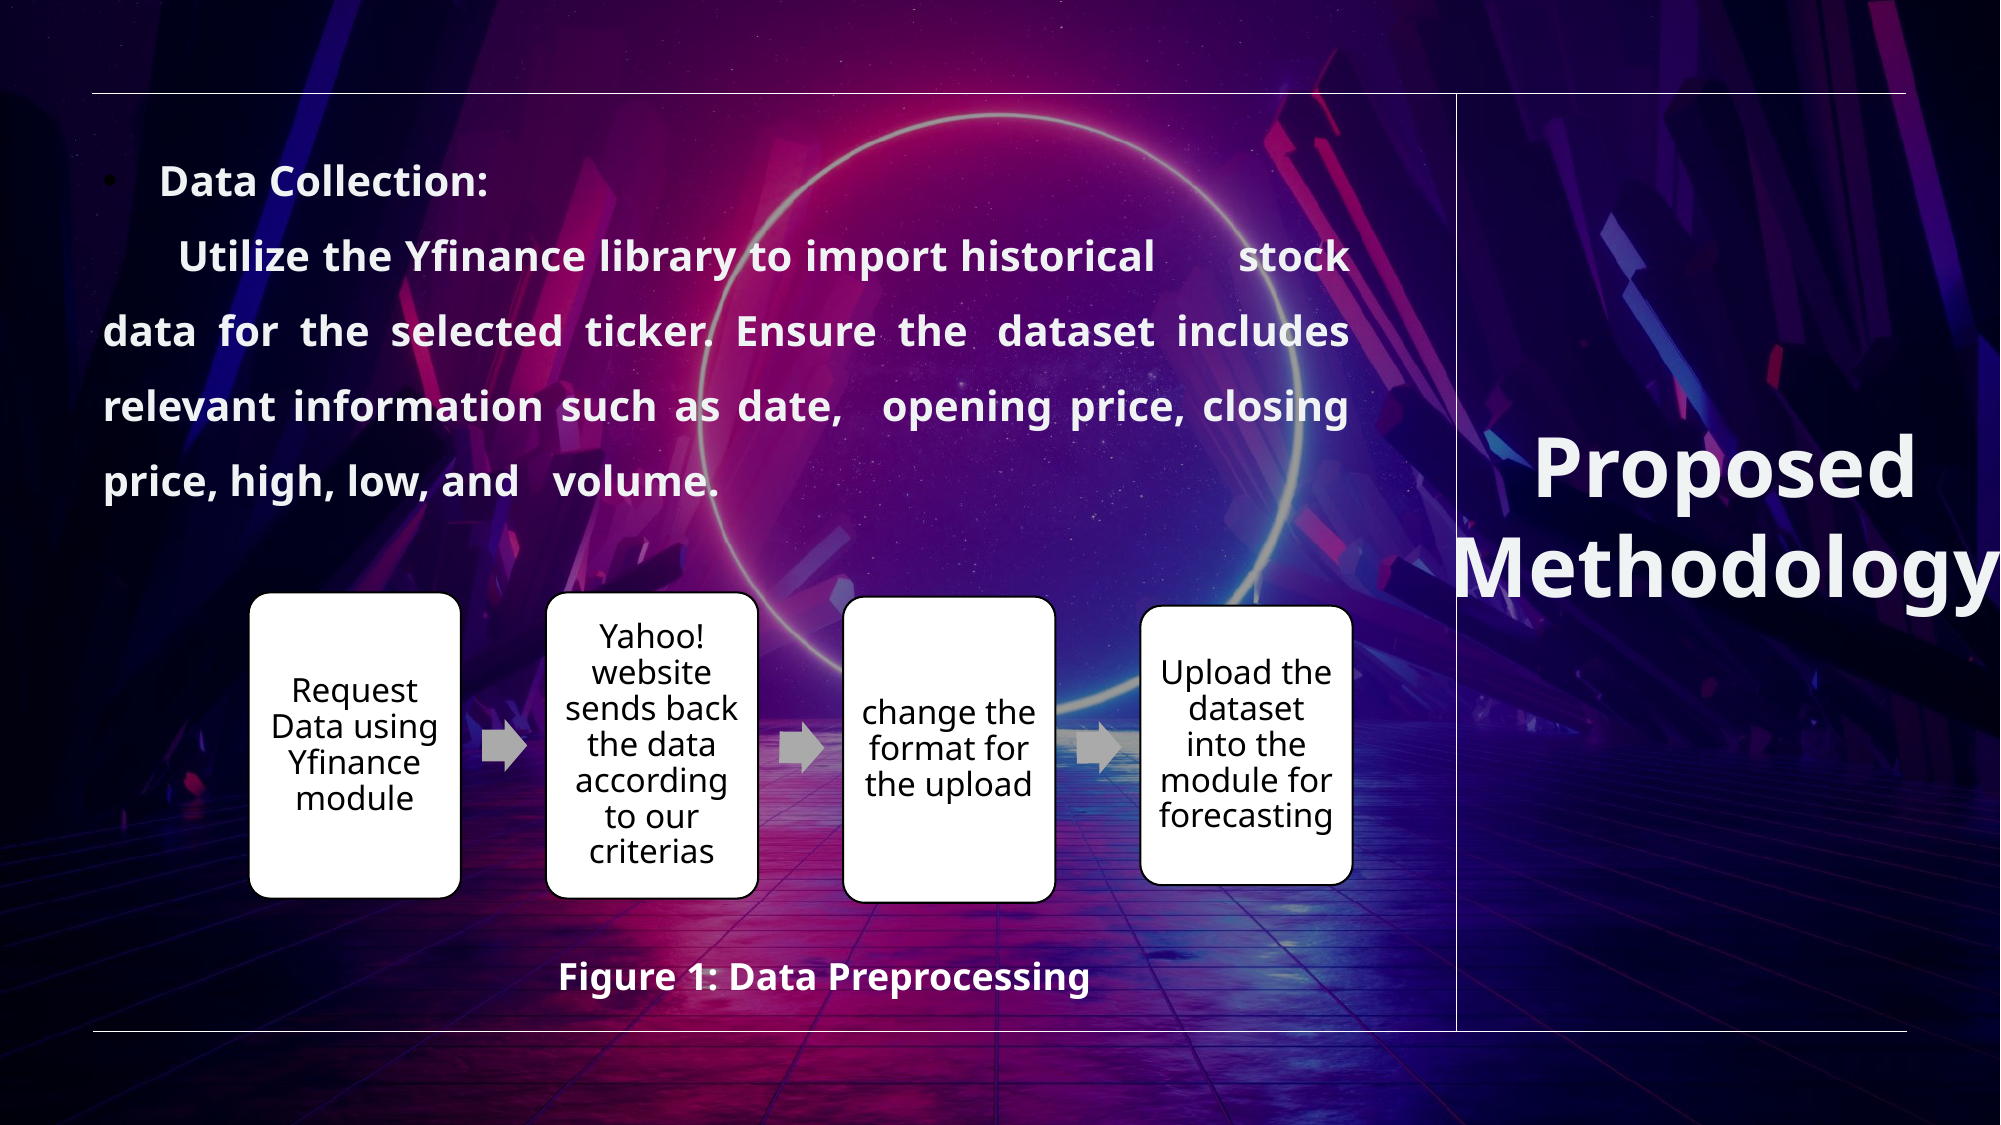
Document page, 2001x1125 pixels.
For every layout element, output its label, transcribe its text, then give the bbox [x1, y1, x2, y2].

text_box change the format for the upload [843, 596, 1056, 903]
picture [0, 0, 2000, 1125]
text_box Request Data using Yfinance module [248, 592, 461, 899]
text_box Data Collection: Utilize the Yfinance library to import historical stock data for the selected ticker. Ensure the dataset includes relevant information such as date, opening price, closing price, high, low, and volume. [87, 122, 1424, 505]
text_box Upload the dataset into the module for forecasting [1140, 605, 1353, 886]
text_box [1076, 721, 1122, 774]
text_box Proposed Methodology [1401, 407, 2000, 625]
text_box [482, 719, 528, 772]
text_box Yahoo! website sends back the data according to our criterias [545, 592, 759, 899]
text_box Figure 1: Data Preprocessing [542, 944, 1123, 1006]
text_box [779, 721, 825, 774]
